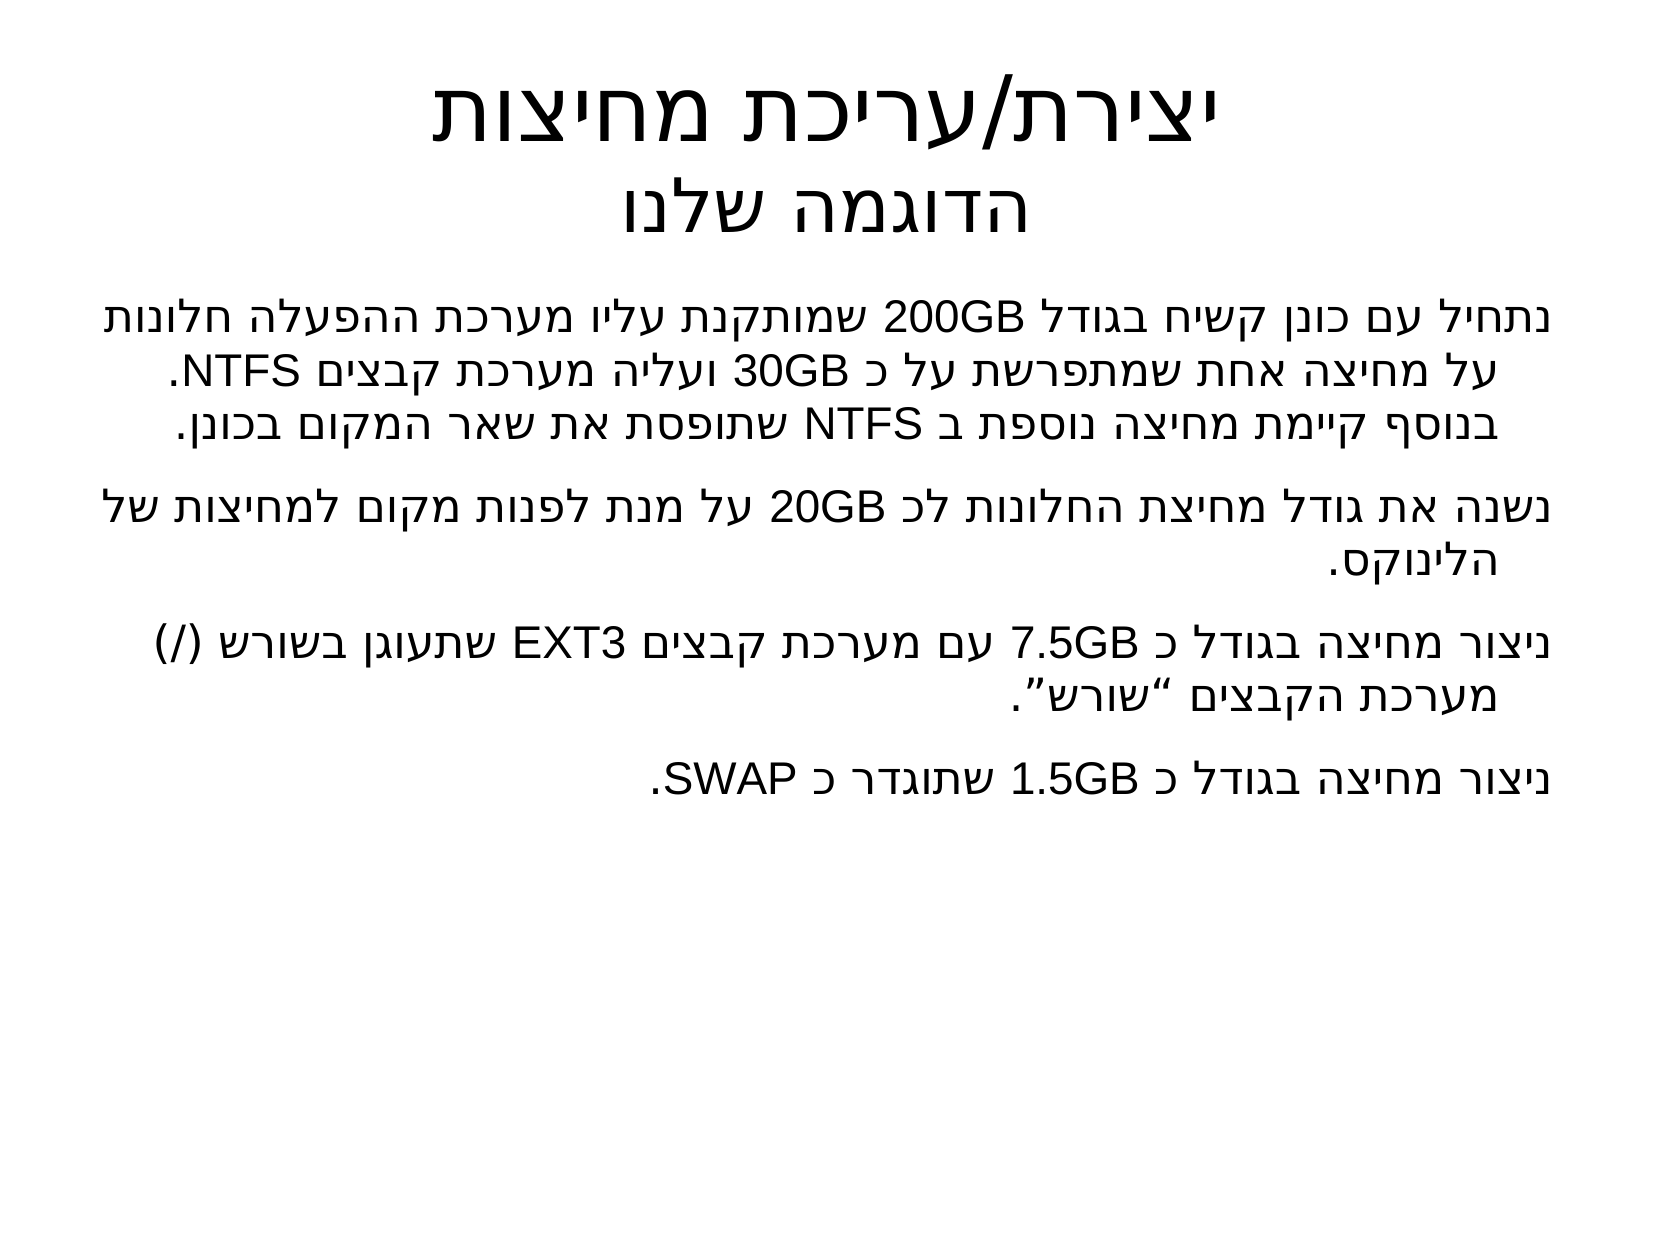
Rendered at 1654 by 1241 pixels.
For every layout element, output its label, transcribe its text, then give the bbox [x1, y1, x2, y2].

title יצירת/עריכת מחיצות הדוגמה שלנו [82, 52, 1571, 254]
list נתחיל עם כונן קשיח בגודל 200GB שמותקנת עליו מערכת ההפעלה חלונות על מחיצה אחת שמתפרשת על כ 30GB ועליה מערכת קבצים NTFS. בנוסף קיימת מחיצה נוספת ב NTFS שתופסת את שאר המקום בכונן. נשנה את גודל מחיצת החלונות לכ 20GB על מנת לפנות מקום למחיצות של הלינוקס. ניצור מחיצה בגודל כ 7.5GB עם מערכת קבצים EXT3 שתעוגן בשורש (/) מערכת הקבצים “שורש”. ניצור מחיצה בגודל כ 1.5GB שתוגדר כ SWAP. [82, 290, 1571, 1094]
